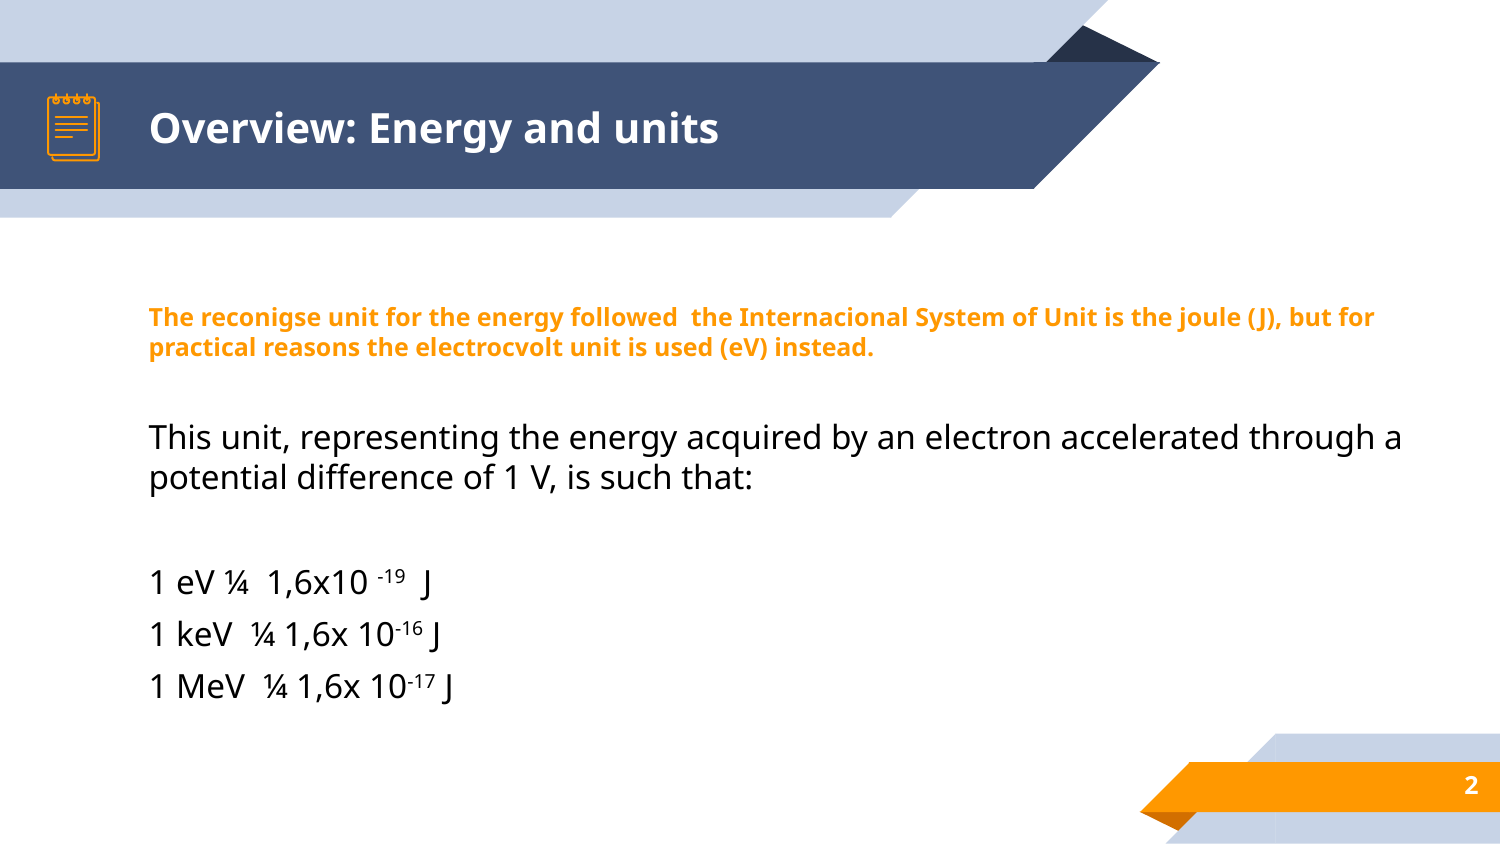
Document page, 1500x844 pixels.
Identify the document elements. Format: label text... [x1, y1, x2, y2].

list The reconigse unit for the energy followed the Internacional System of Unit is the joule (J), but for practical reasons the electrocvolt unit is used (eV) instead. This unit, representing the energy acquired by an electron accelerated through a potential difference of 1 V, is such that: 1 eV ¼ 1,6x10 -19 J 1 keV ¼ 1,6x 10-16 J 1 MeV ¼ 1,6x 10-17 J [133, 286, 1430, 575]
slide_number <número> [1249, 760, 1494, 813]
title Overview: Energy and units [133, 64, 997, 190]
